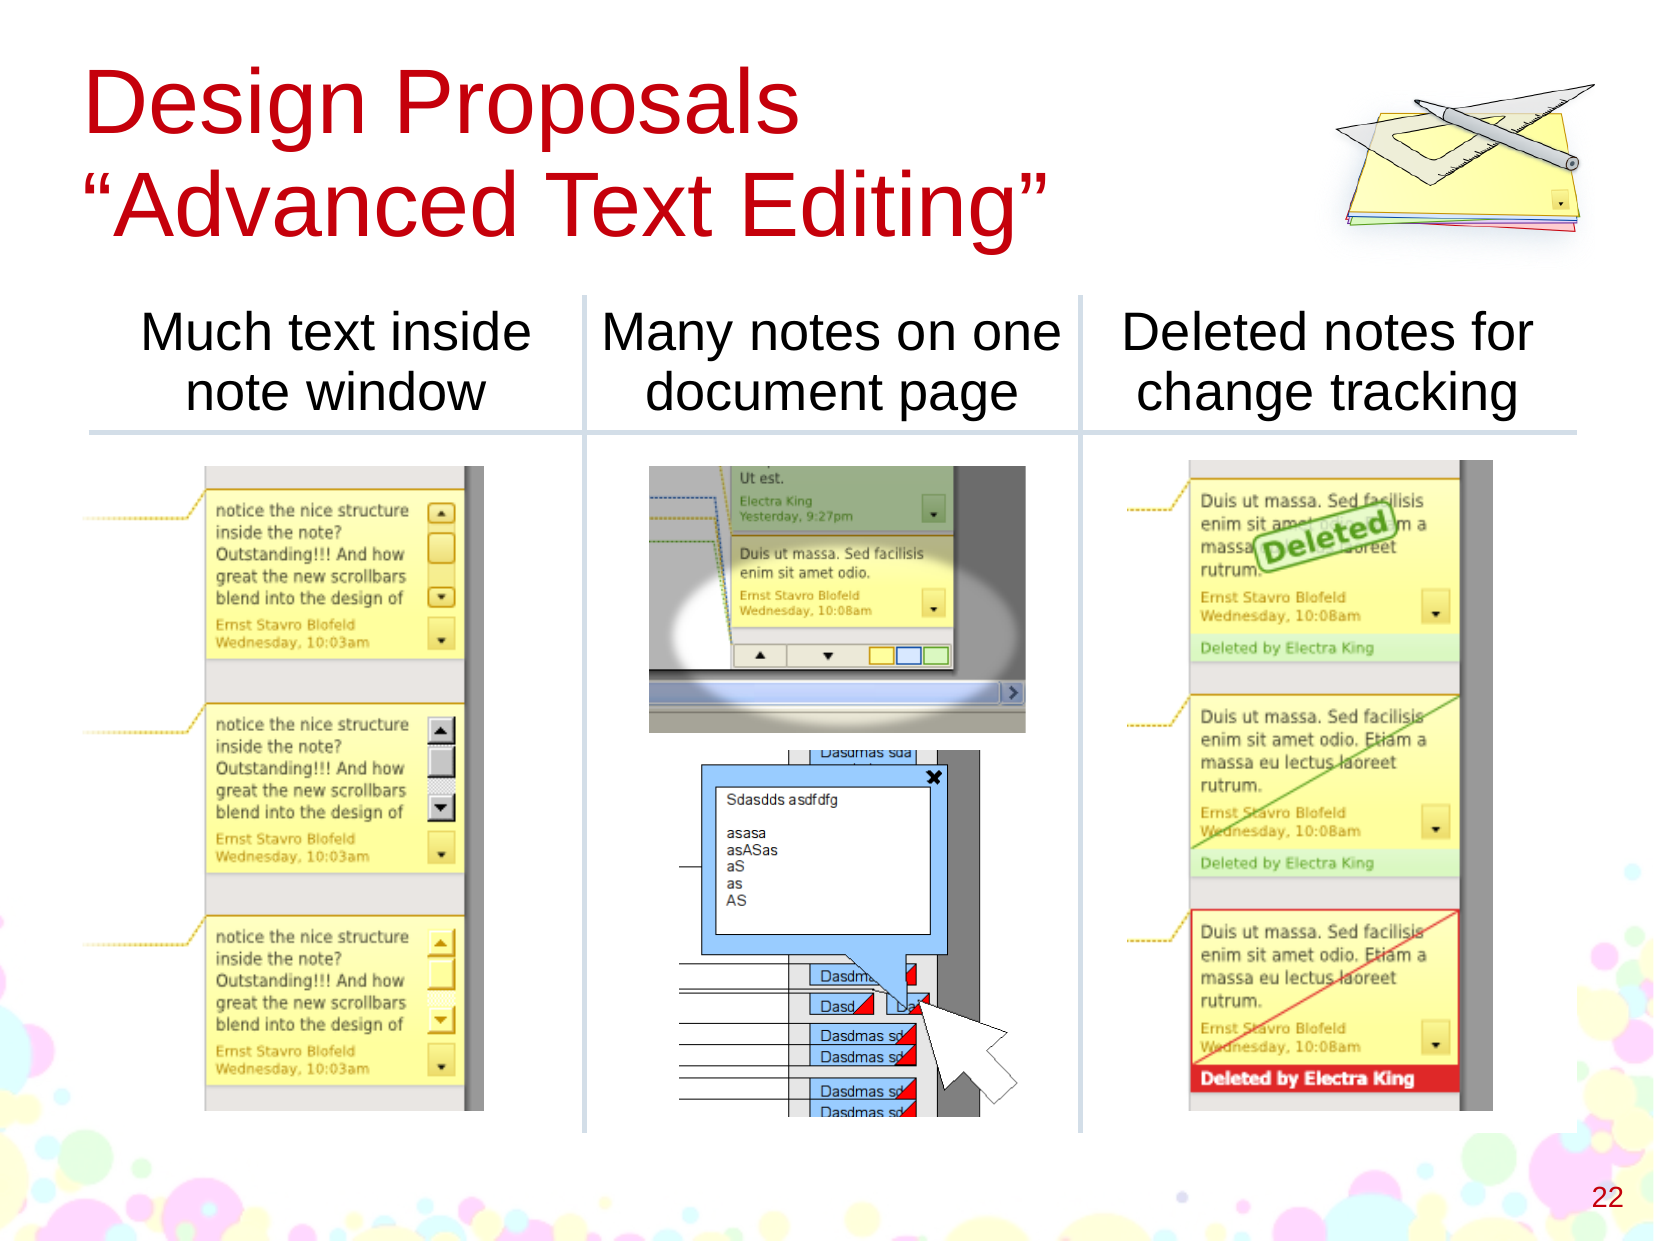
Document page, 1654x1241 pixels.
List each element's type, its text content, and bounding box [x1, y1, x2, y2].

table_header Much text inside note window [89, 295, 582, 430]
picture [1314, 40, 1595, 278]
table_header Many notes on one document page [587, 295, 1078, 430]
picture [679, 750, 1035, 1117]
picture [1127, 460, 1493, 1111]
picture [649, 466, 1026, 733]
picture [82, 466, 484, 1111]
table_cell [1083, 435, 1577, 1133]
table_cell [587, 435, 1078, 1133]
table_header Deleted notes for change tracking [1083, 295, 1577, 430]
title Design Proposals “Advanced Text Editing” [82, 49, 1258, 257]
table_cell [89, 435, 582, 1133]
